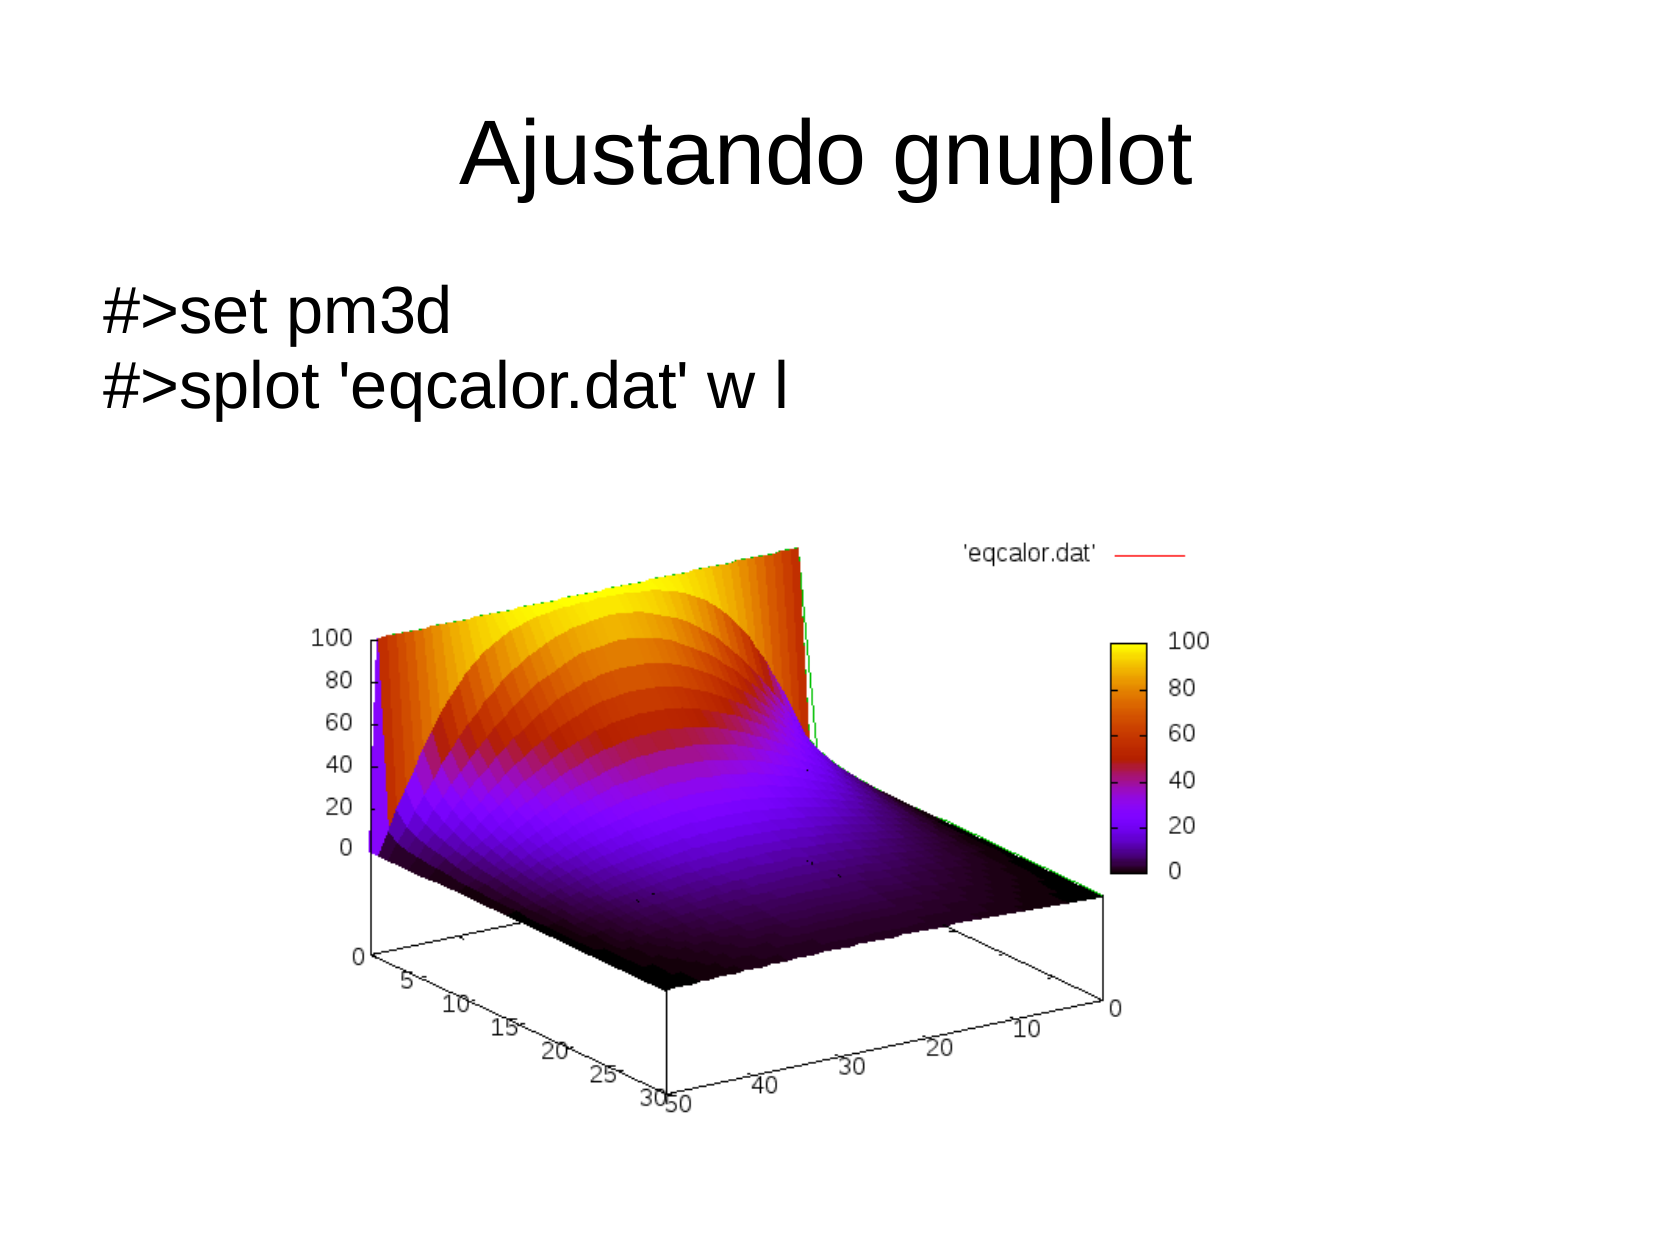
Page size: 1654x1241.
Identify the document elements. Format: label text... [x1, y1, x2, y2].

picture [236, 460, 1237, 1211]
title Ajustando gnuplot [82, 56, 1571, 250]
text_box #>set pm3d #>splot 'eqcalor.dat' w l [88, 265, 1034, 431]
